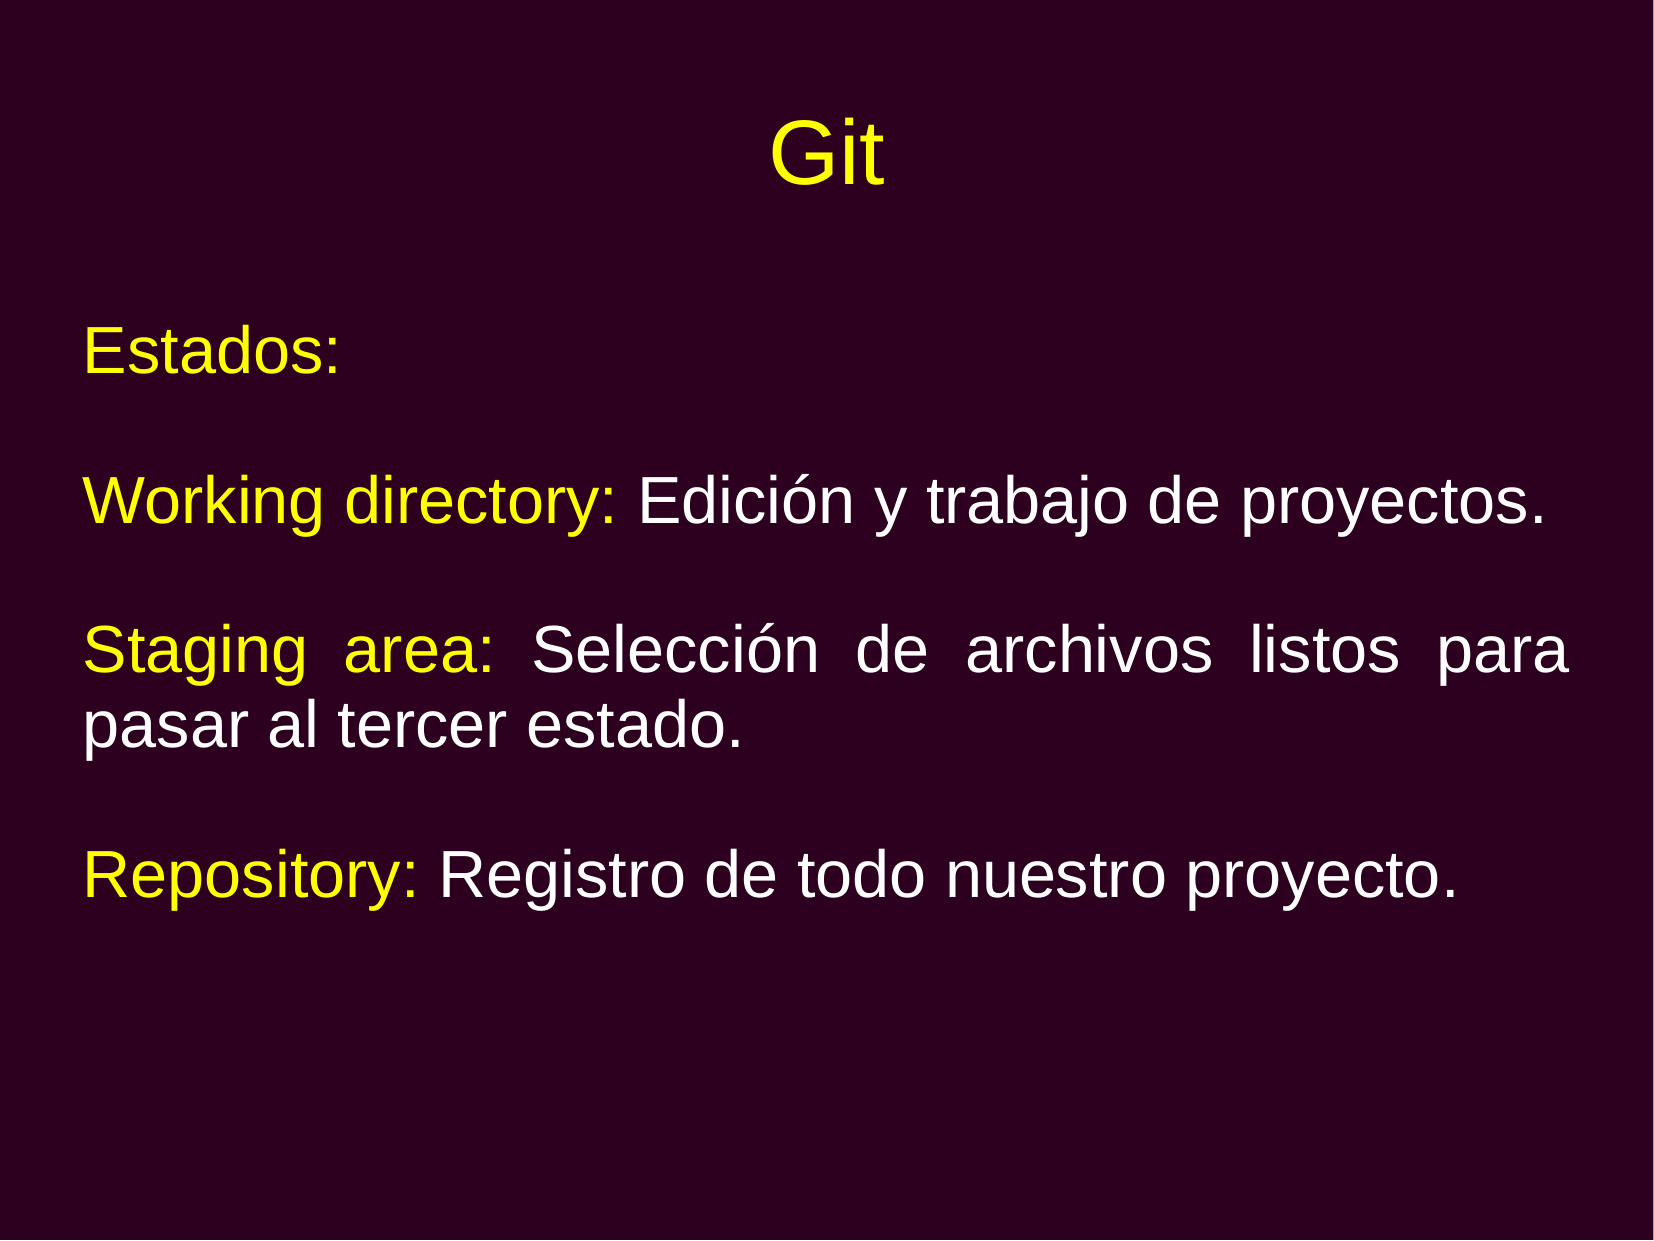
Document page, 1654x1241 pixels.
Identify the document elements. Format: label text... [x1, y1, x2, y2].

text_box Estados: Working directory: Edición y trabajo de proyectos. Staging area: Selección de archivos listos para pasar al tercer estado. Repository: Registro de todo nuestro proyecto. [82, 275, 1571, 1024]
title Git [82, 49, 1571, 257]
